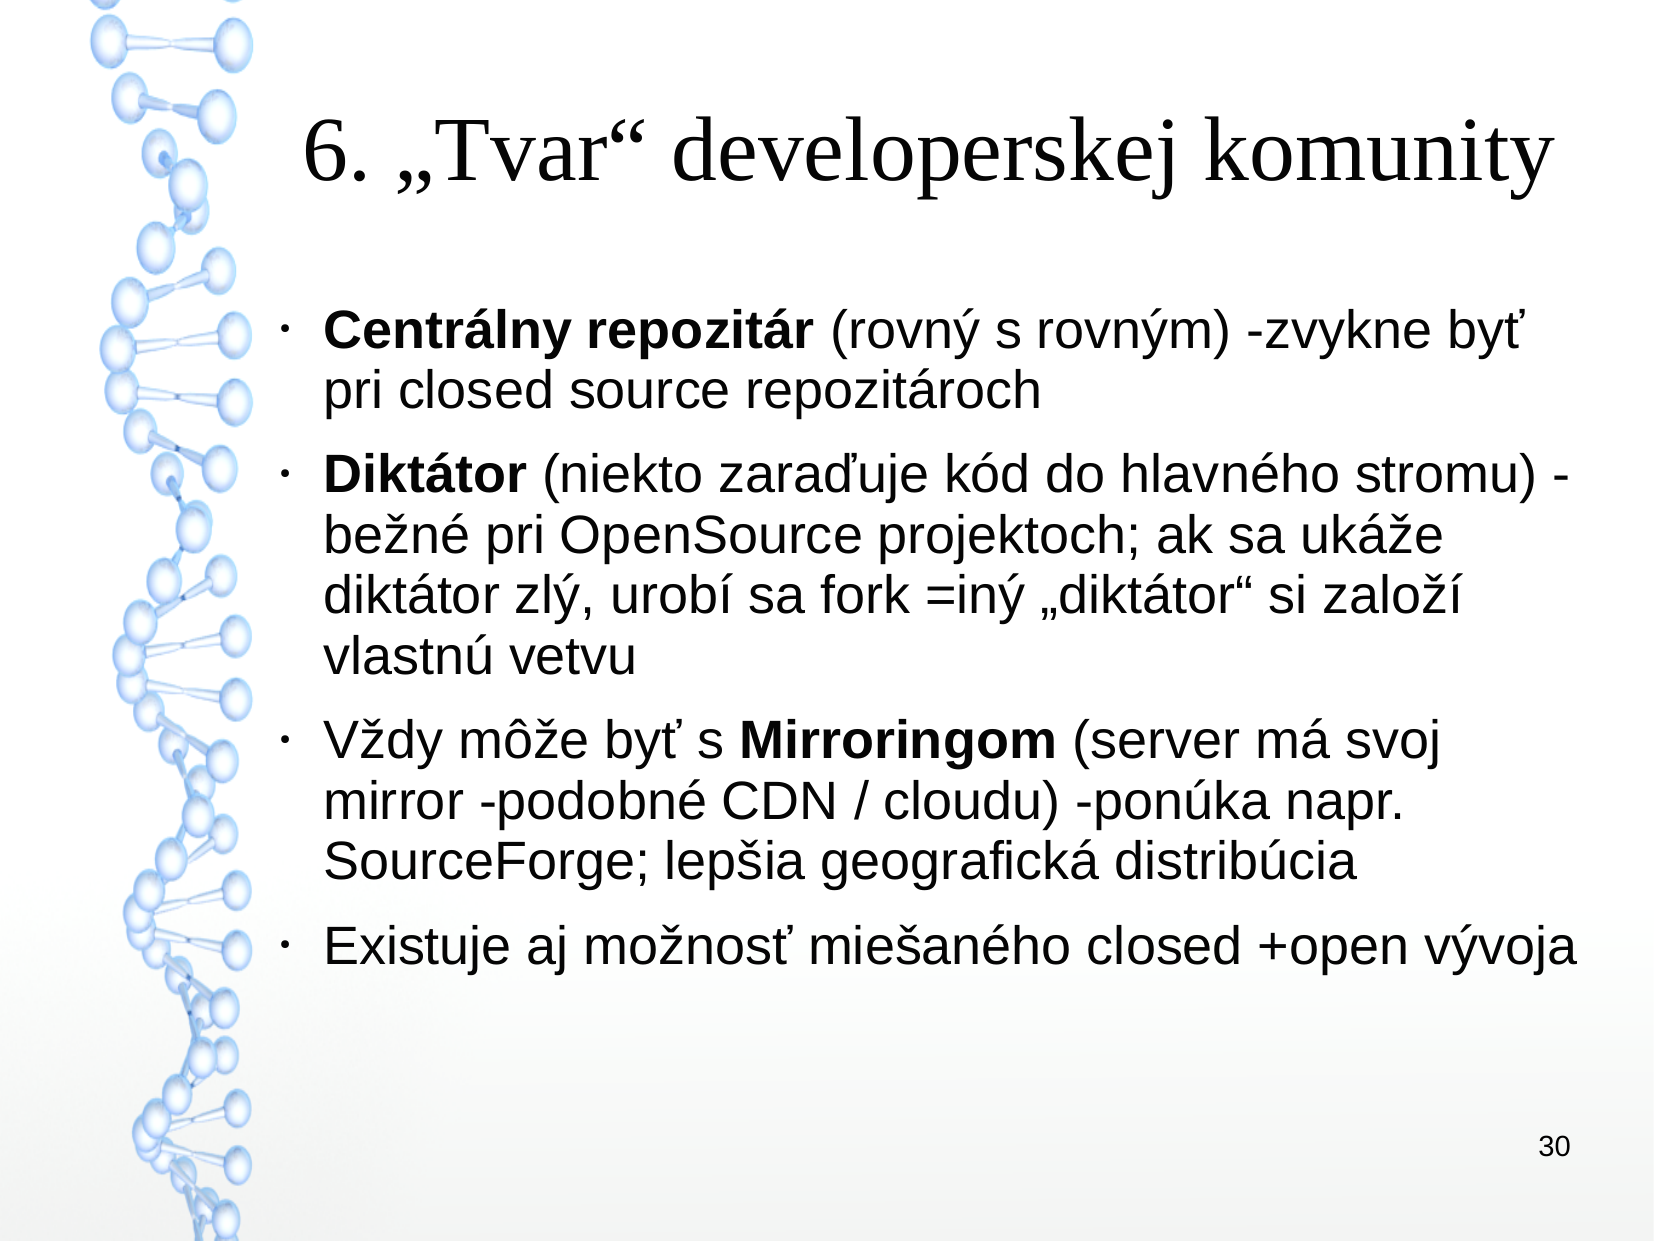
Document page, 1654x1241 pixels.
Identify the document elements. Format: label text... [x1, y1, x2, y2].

title 6. „Tvar“ developerskej komunity [265, 47, 1595, 252]
list Centrálny repozitár (rovný s rovným) -zvykne byť pri closed source repozitároch Diktátor (niekto zaraďuje kód do hlavného stromu) -bežné pri OpenSource projektoch; ak sa ukáže diktátor zlý, urobí sa fork =iný „diktátor“ si založí vlastnú vetvu Vždy môže byť s Mirroringom (server má svoj mirror -podobné CDN / cloudu) -ponúka napr. SourceForge; lepšia geografická distribúcia Existuje aj možnosť miešaného closed +open vývoja [265, 299, 1595, 1019]
picture [0, 0, 1654, 1241]
